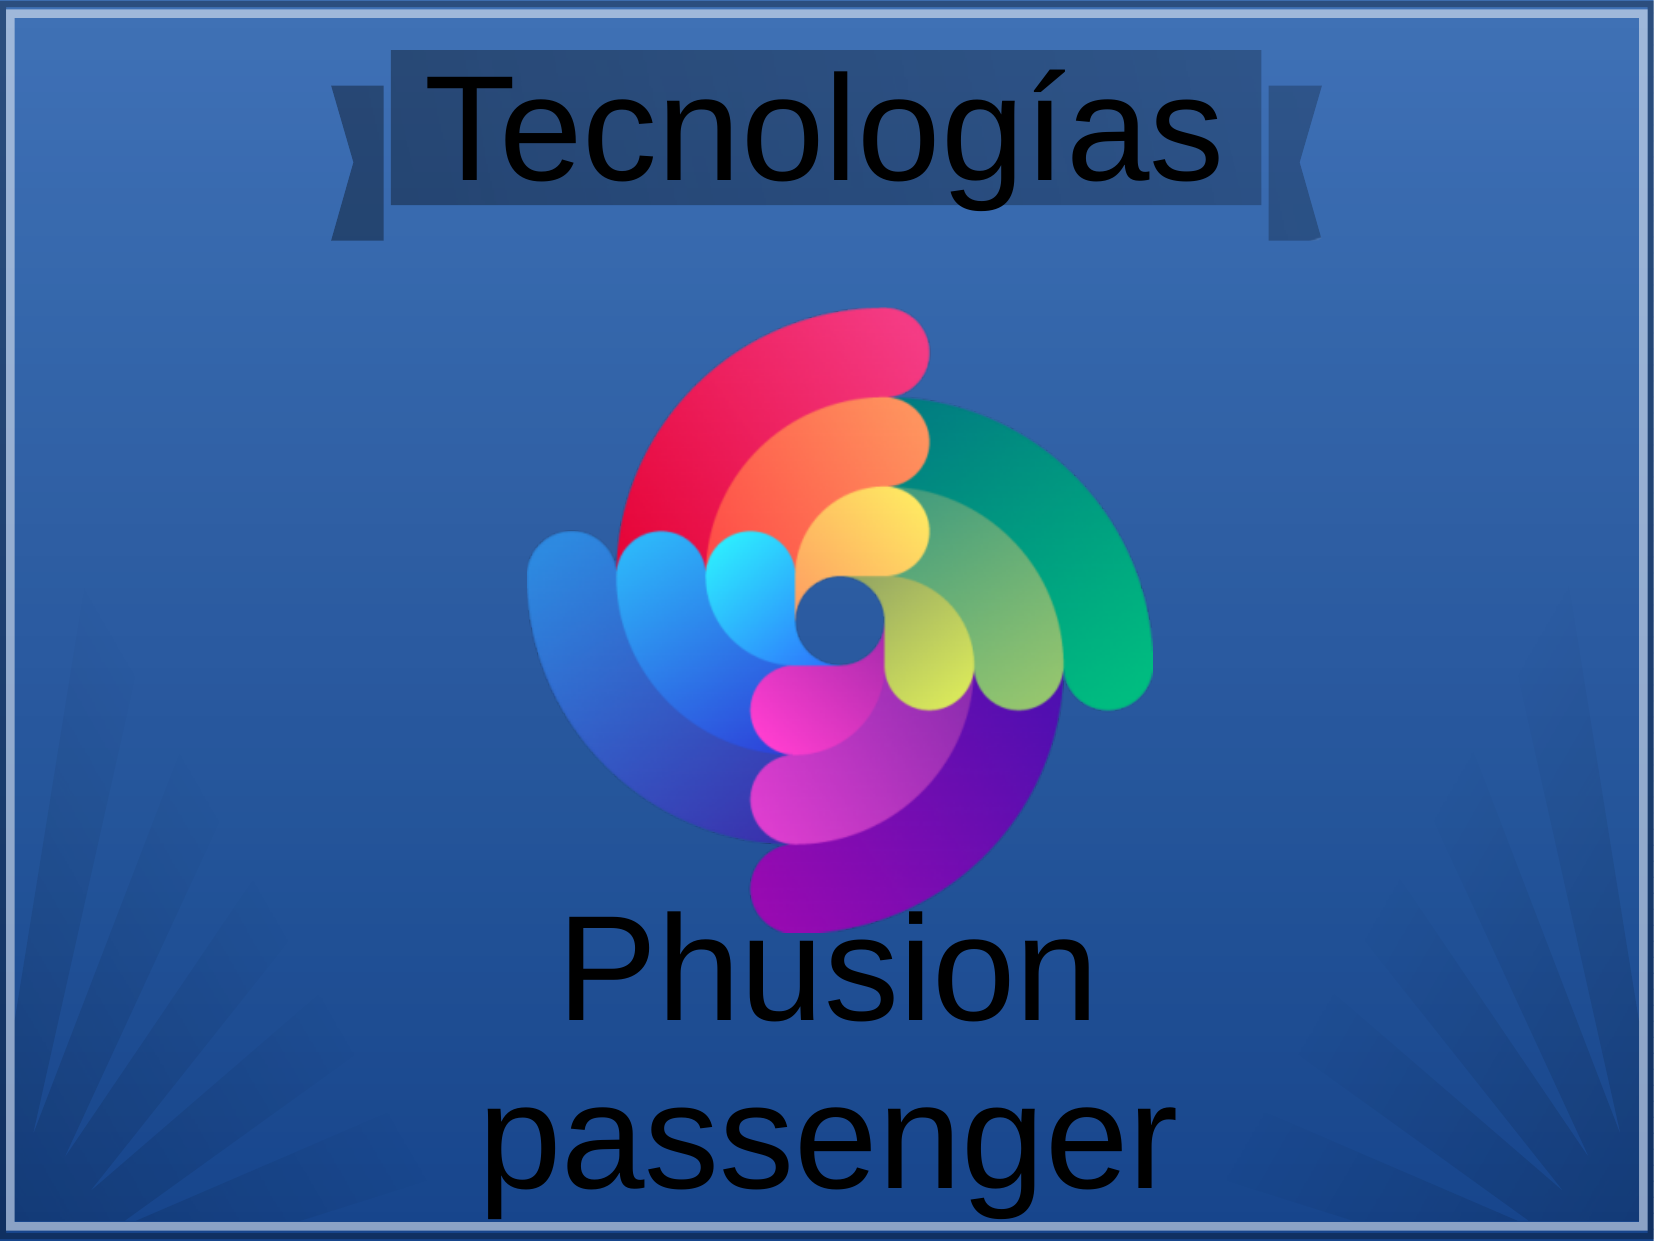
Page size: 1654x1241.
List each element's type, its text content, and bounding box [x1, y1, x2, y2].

text_box Tecnologías [409, 44, 1241, 213]
text_box Phusion passenger [413, 884, 1245, 1221]
picture [527, 307, 1153, 884]
